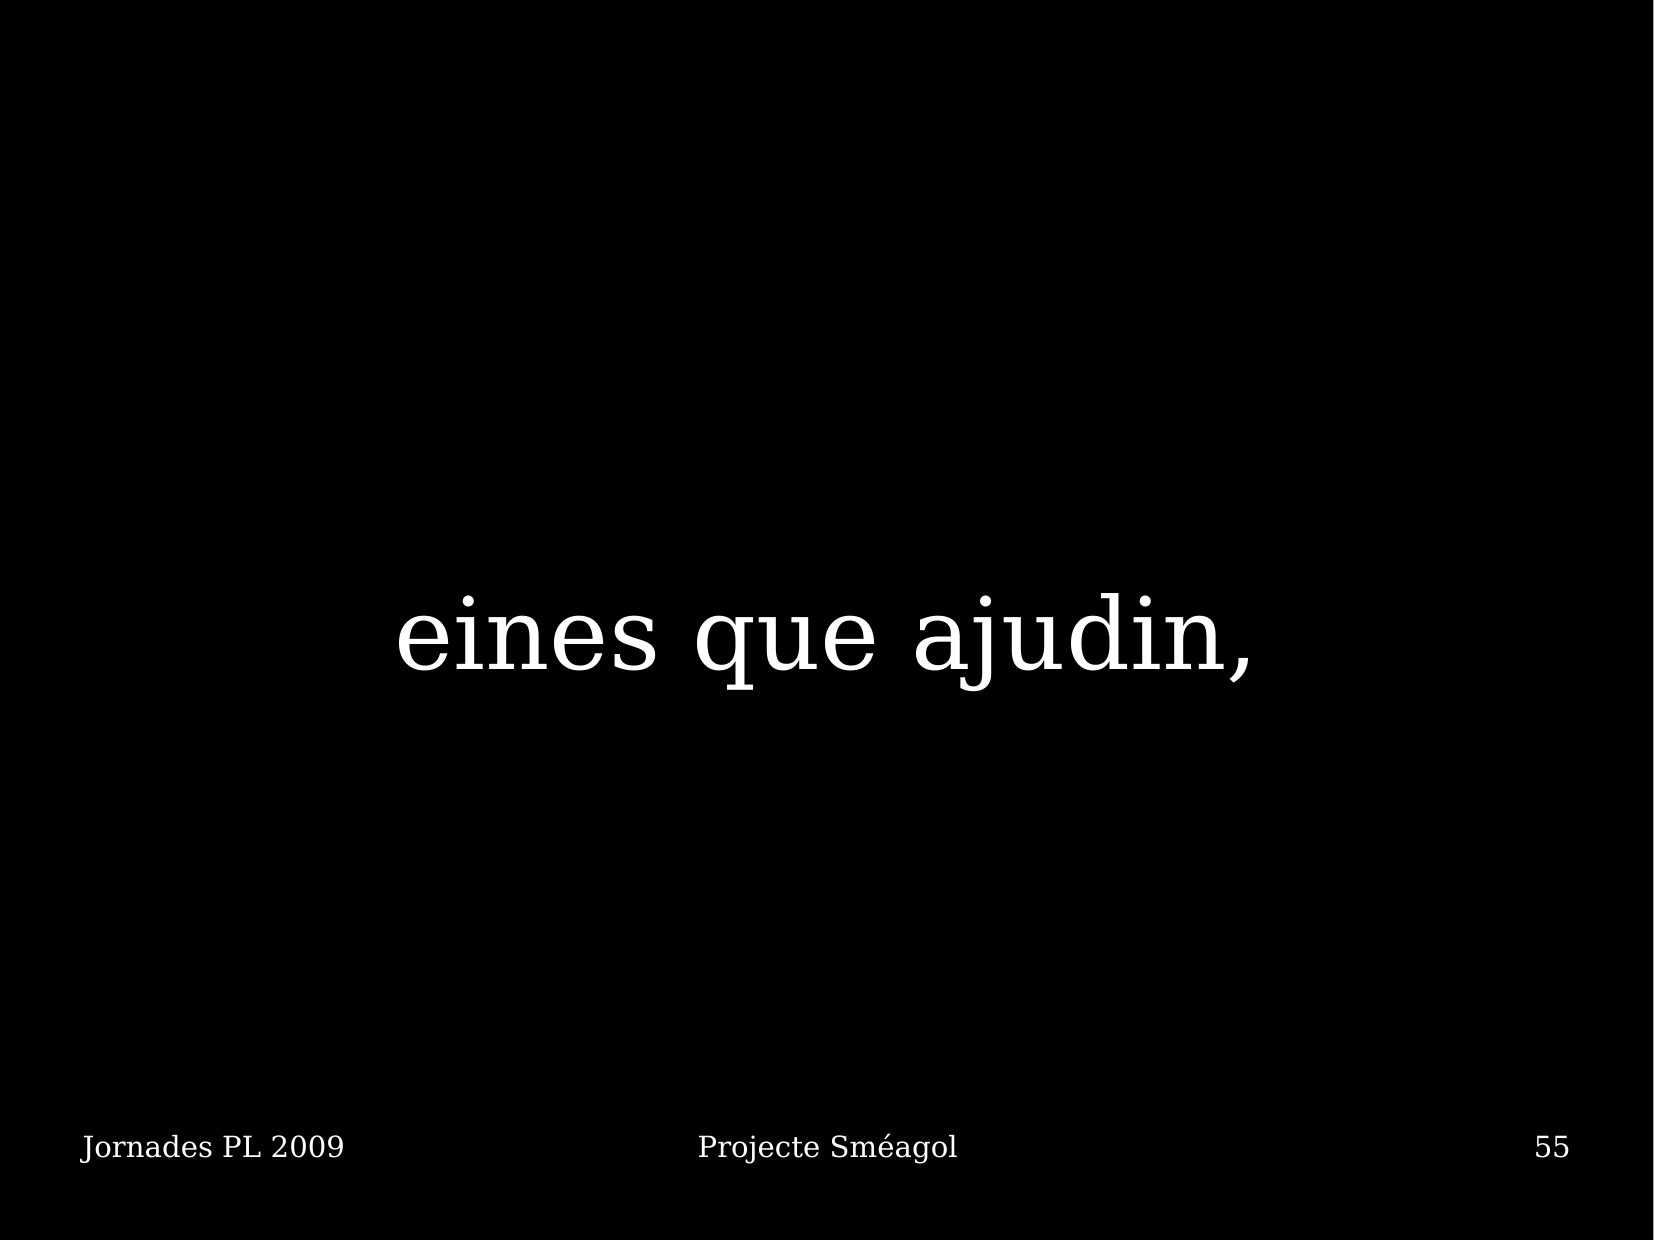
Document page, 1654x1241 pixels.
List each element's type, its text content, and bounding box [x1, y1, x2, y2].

title eines que ajudin, [59, 529, 1595, 711]
